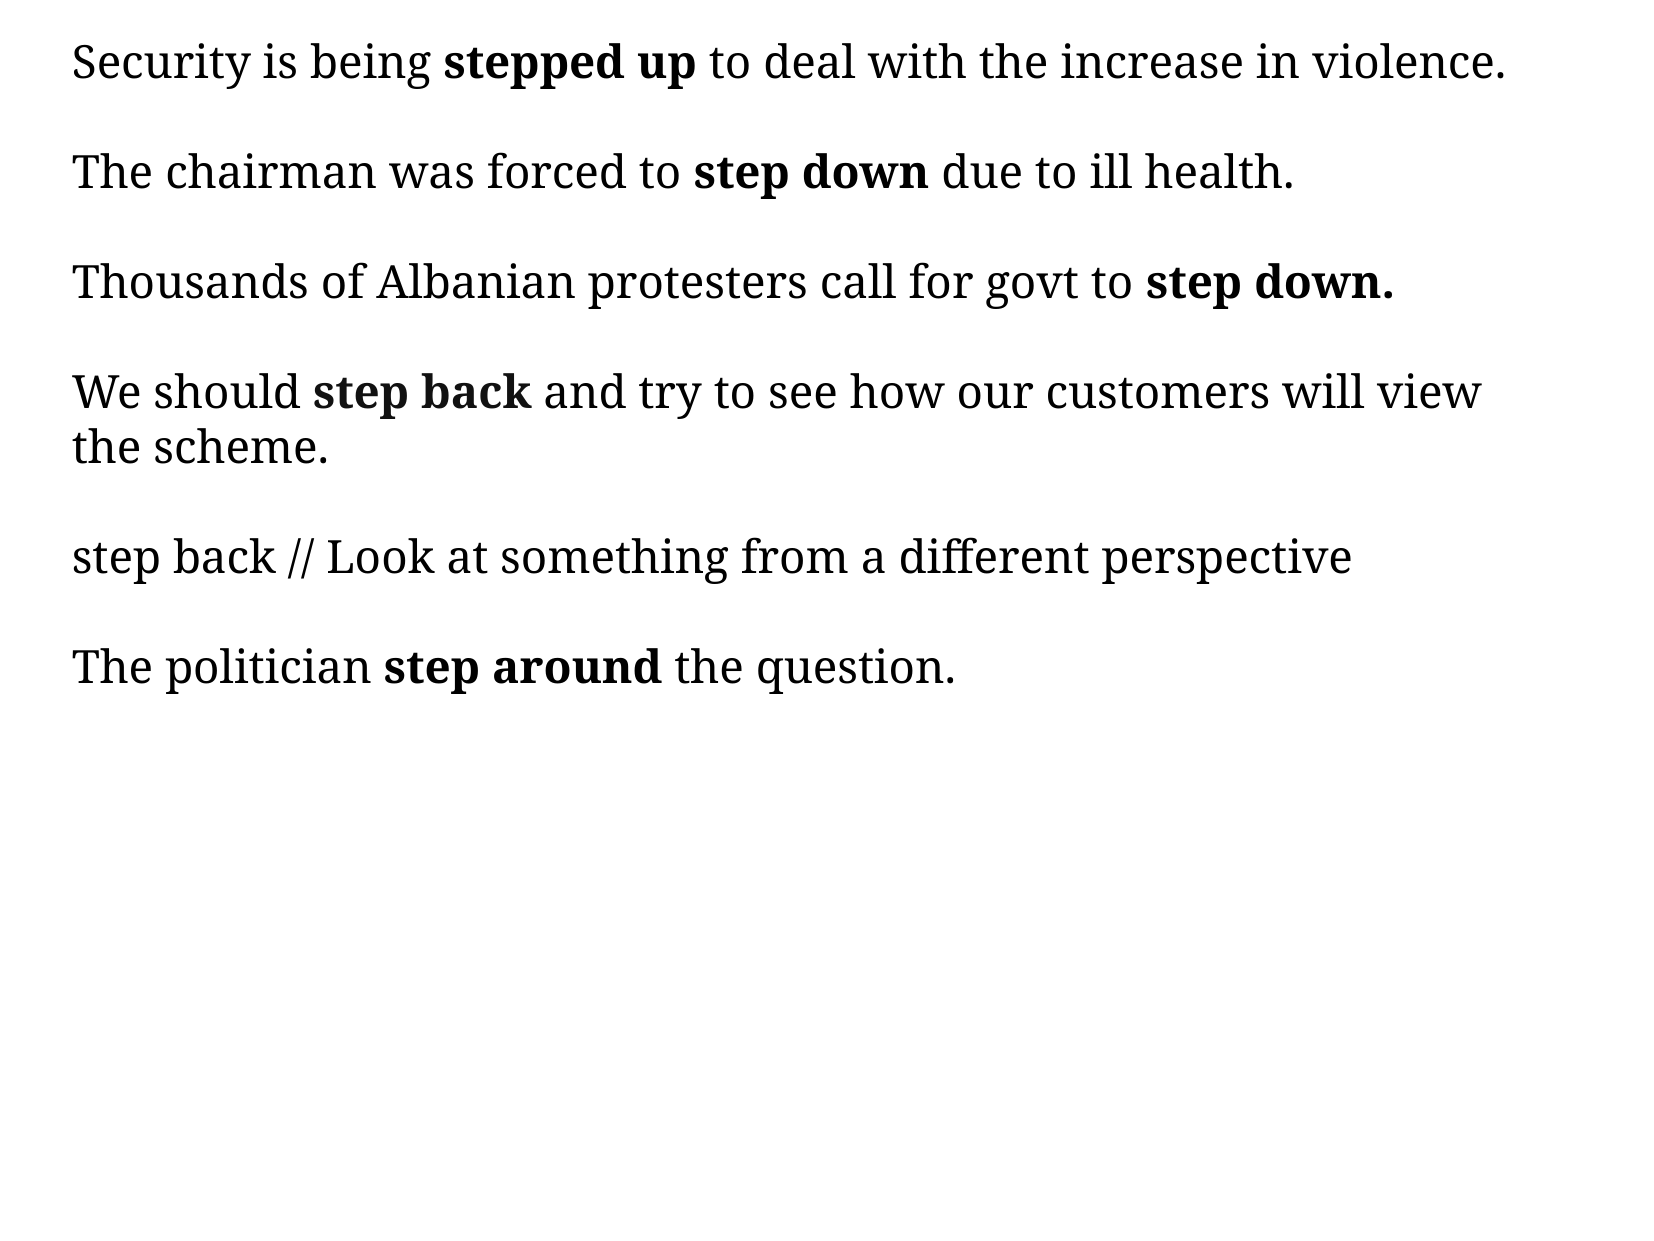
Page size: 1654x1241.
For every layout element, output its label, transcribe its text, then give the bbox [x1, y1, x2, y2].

text_box Security is being stepped up to deal with the increase in violence. The chairman was forced to step down due to ill health. Thousands of Albanian protesters call for govt to step down. We should step back and try to see how our customers will view the scheme. step back // Look at something from a different perspective The politician step around the question. [71, 31, 1560, 1140]
